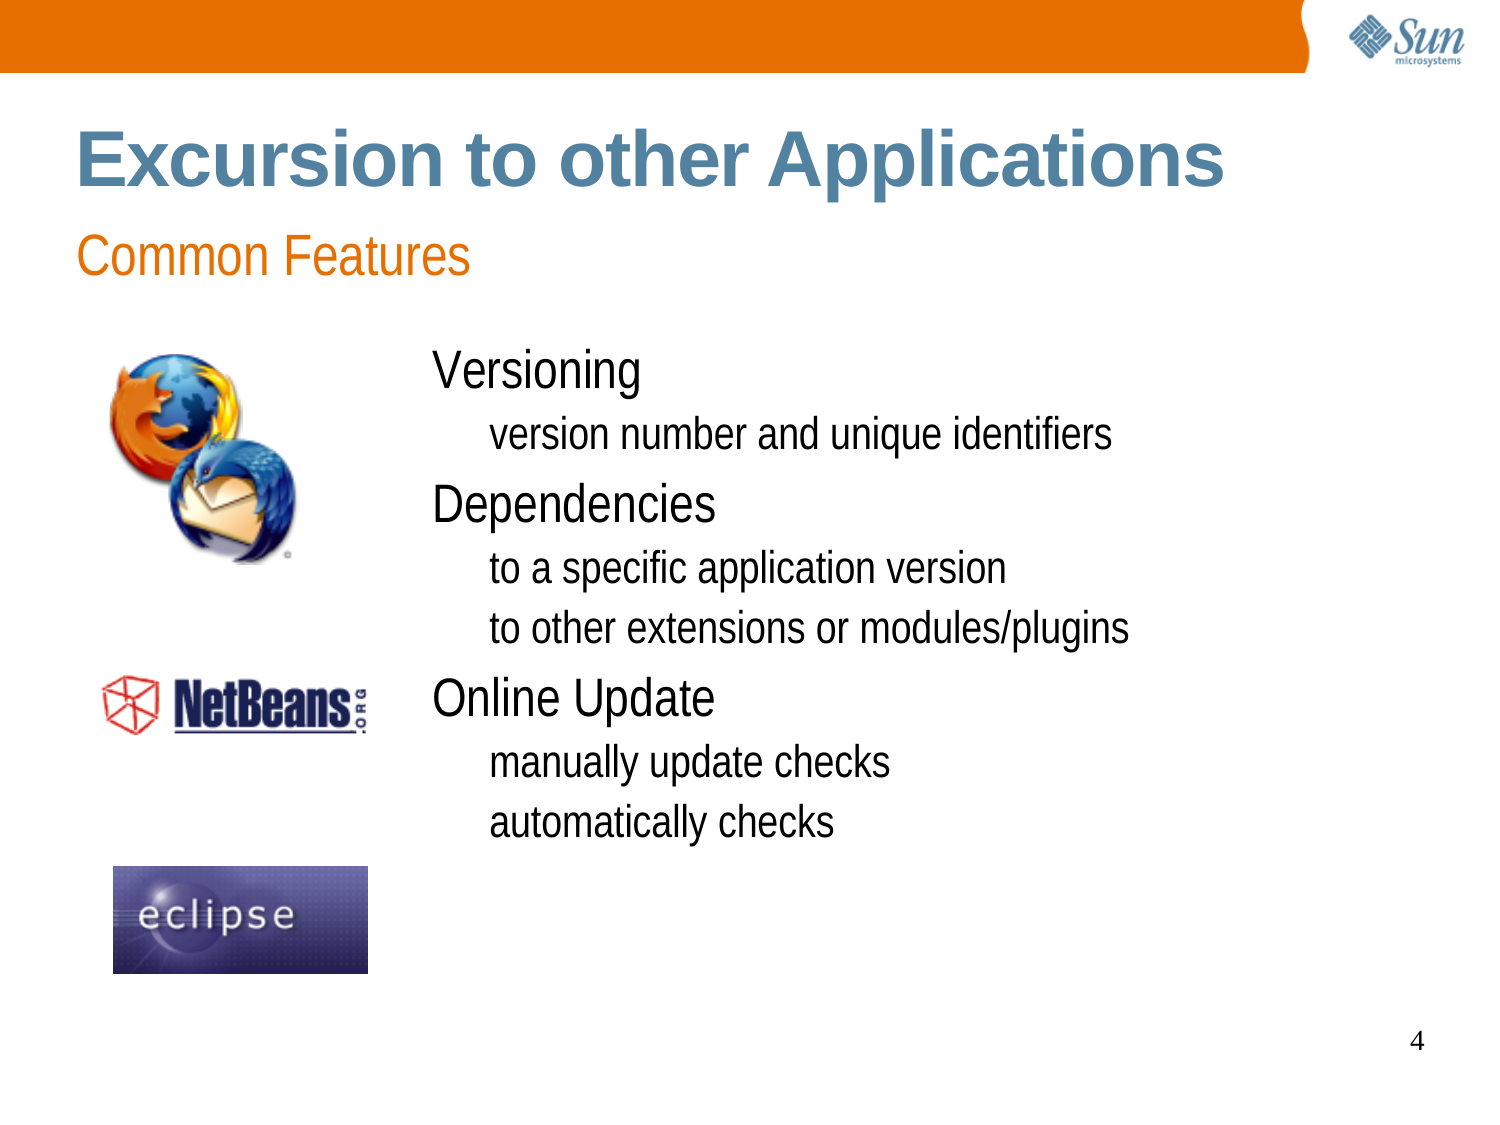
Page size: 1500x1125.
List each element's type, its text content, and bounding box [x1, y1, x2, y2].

picture [0, 0, 1500, 73]
list Versioning version number and unique identifiers Dependencies to a specific application version to other extensions or modules/plugins Online Update manually update checks automatically checks [412, 346, 1401, 1046]
picture [113, 866, 368, 974]
picture [109, 354, 300, 566]
text_box Common Features [76, 230, 1344, 299]
title Excursion to other Applications [75, 123, 1437, 227]
picture [100, 641, 380, 743]
